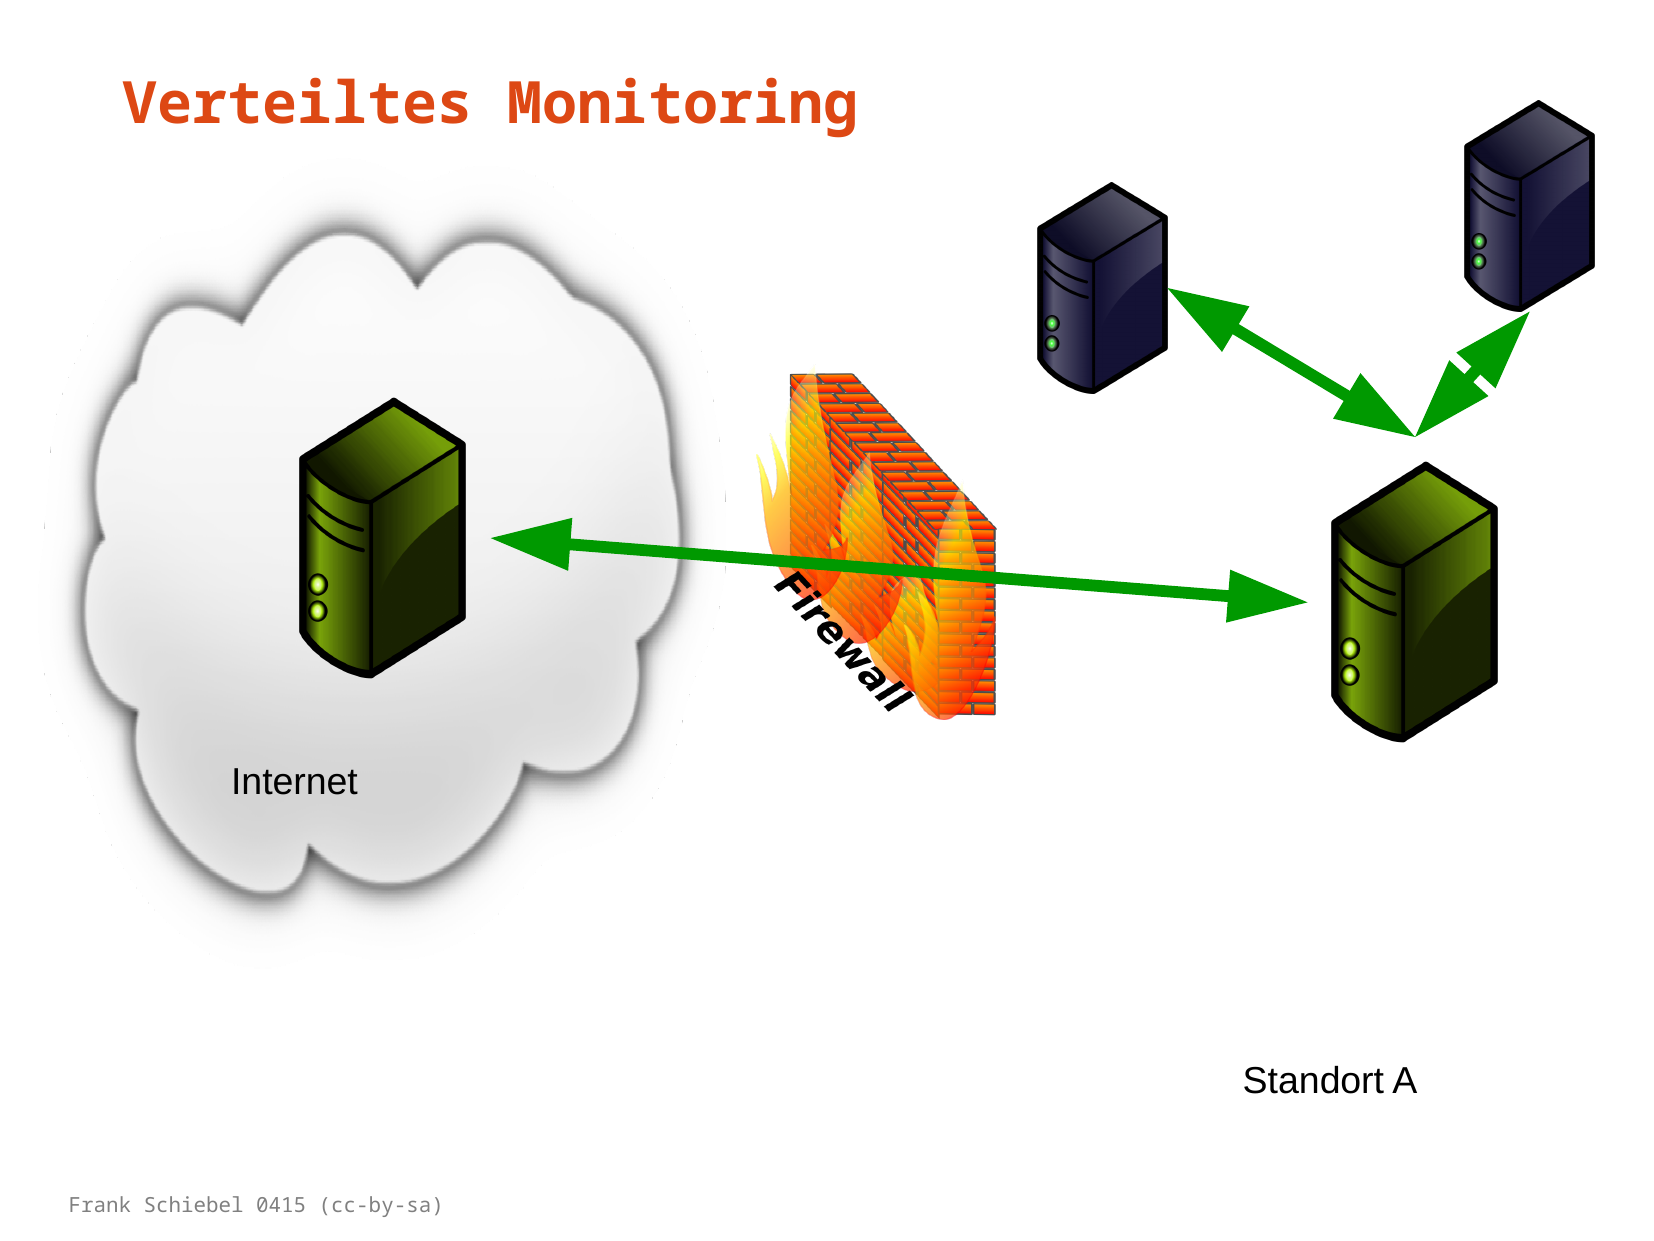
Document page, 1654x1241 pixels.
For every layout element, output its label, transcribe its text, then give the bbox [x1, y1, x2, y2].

text_box Standort A [1227, 1052, 1433, 1110]
picture [1307, 436, 1523, 768]
text_box Internet [216, 753, 373, 811]
picture [38, 158, 726, 969]
picture [1464, 100, 1595, 312]
text_box Verteiltes Monitoring [108, 54, 1635, 129]
picture [756, 565, 997, 720]
picture [1037, 182, 1168, 394]
picture [756, 364, 997, 571]
